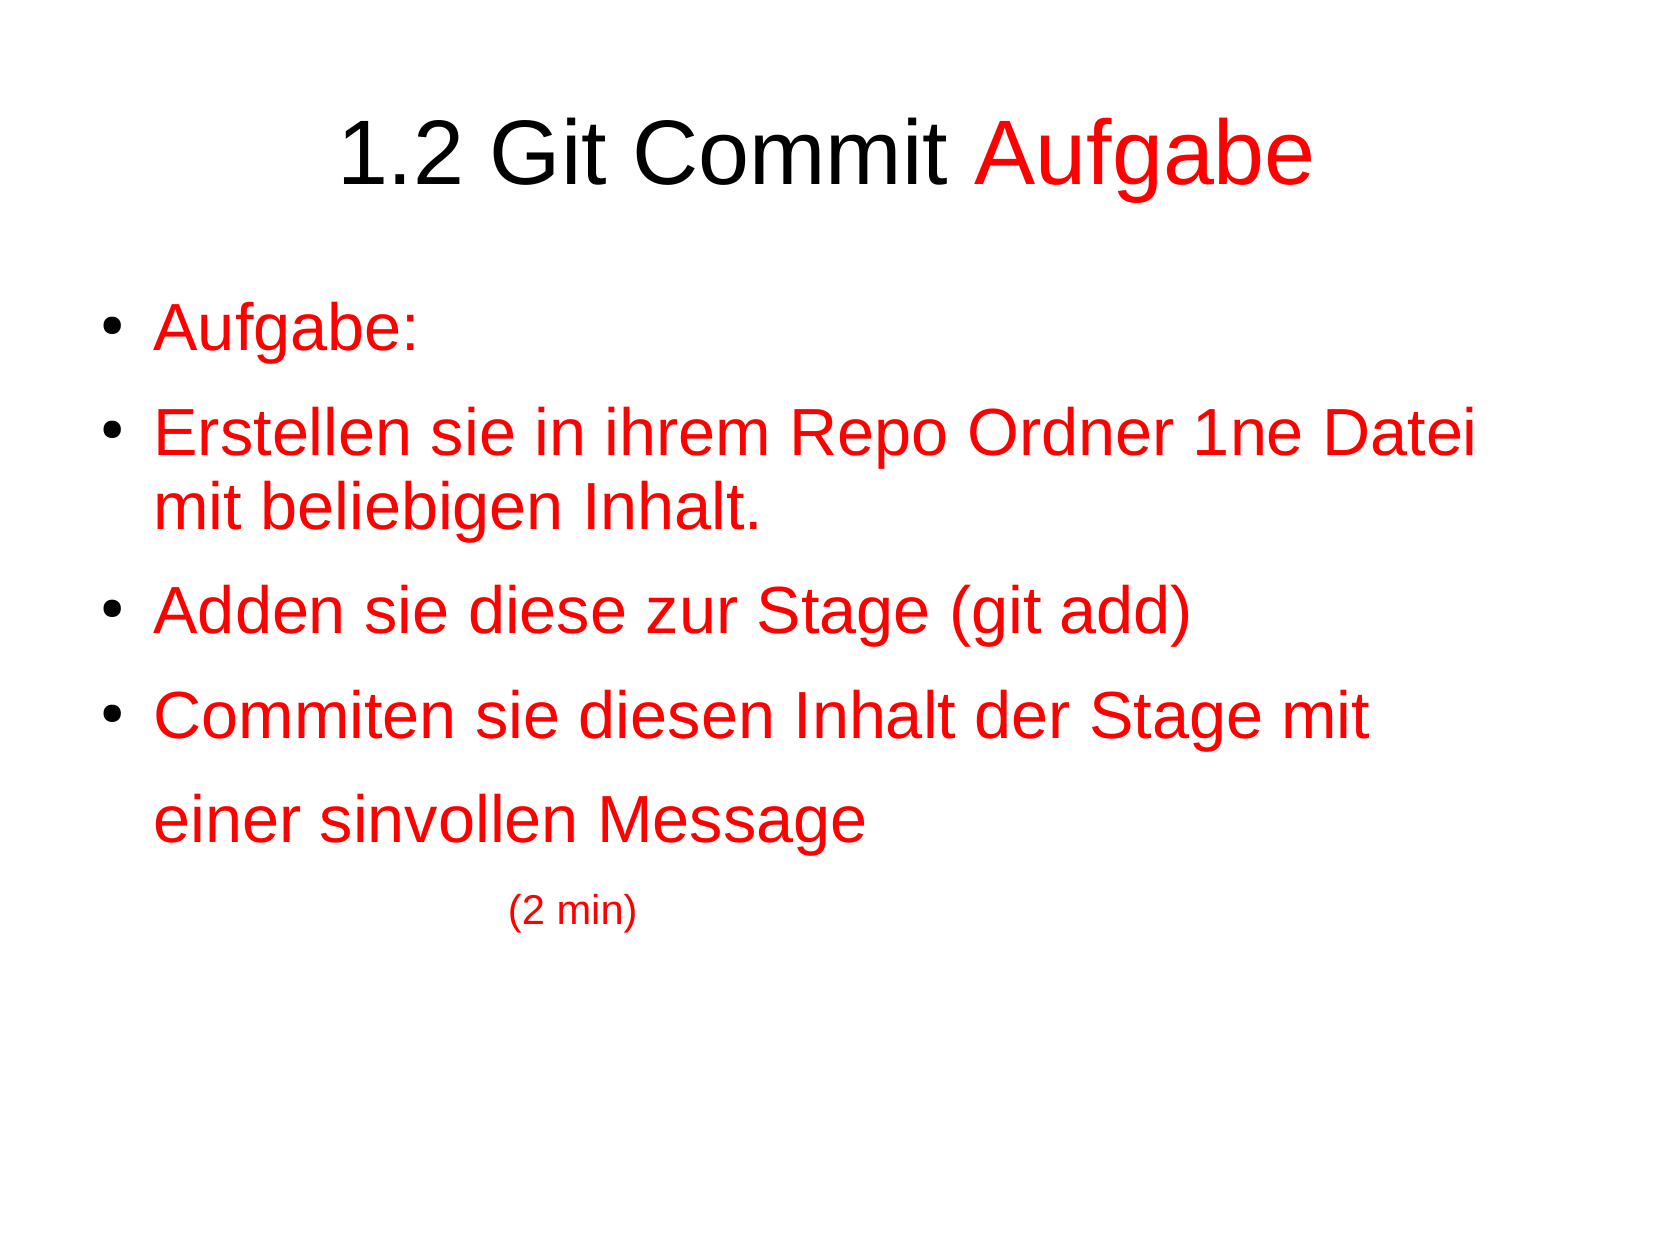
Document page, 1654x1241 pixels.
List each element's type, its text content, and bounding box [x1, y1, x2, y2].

list Aufgabe: Erstellen sie in ihrem Repo Ordner 1ne Datei mit beliebigen Inhalt. Adden sie diese zur Stage (git add) Commiten sie diesen Inhalt der Stage mit einer sinvollen Message (2 min) [82, 290, 1538, 1010]
title 1.2 Git Commit Aufgabe [82, 49, 1571, 257]
